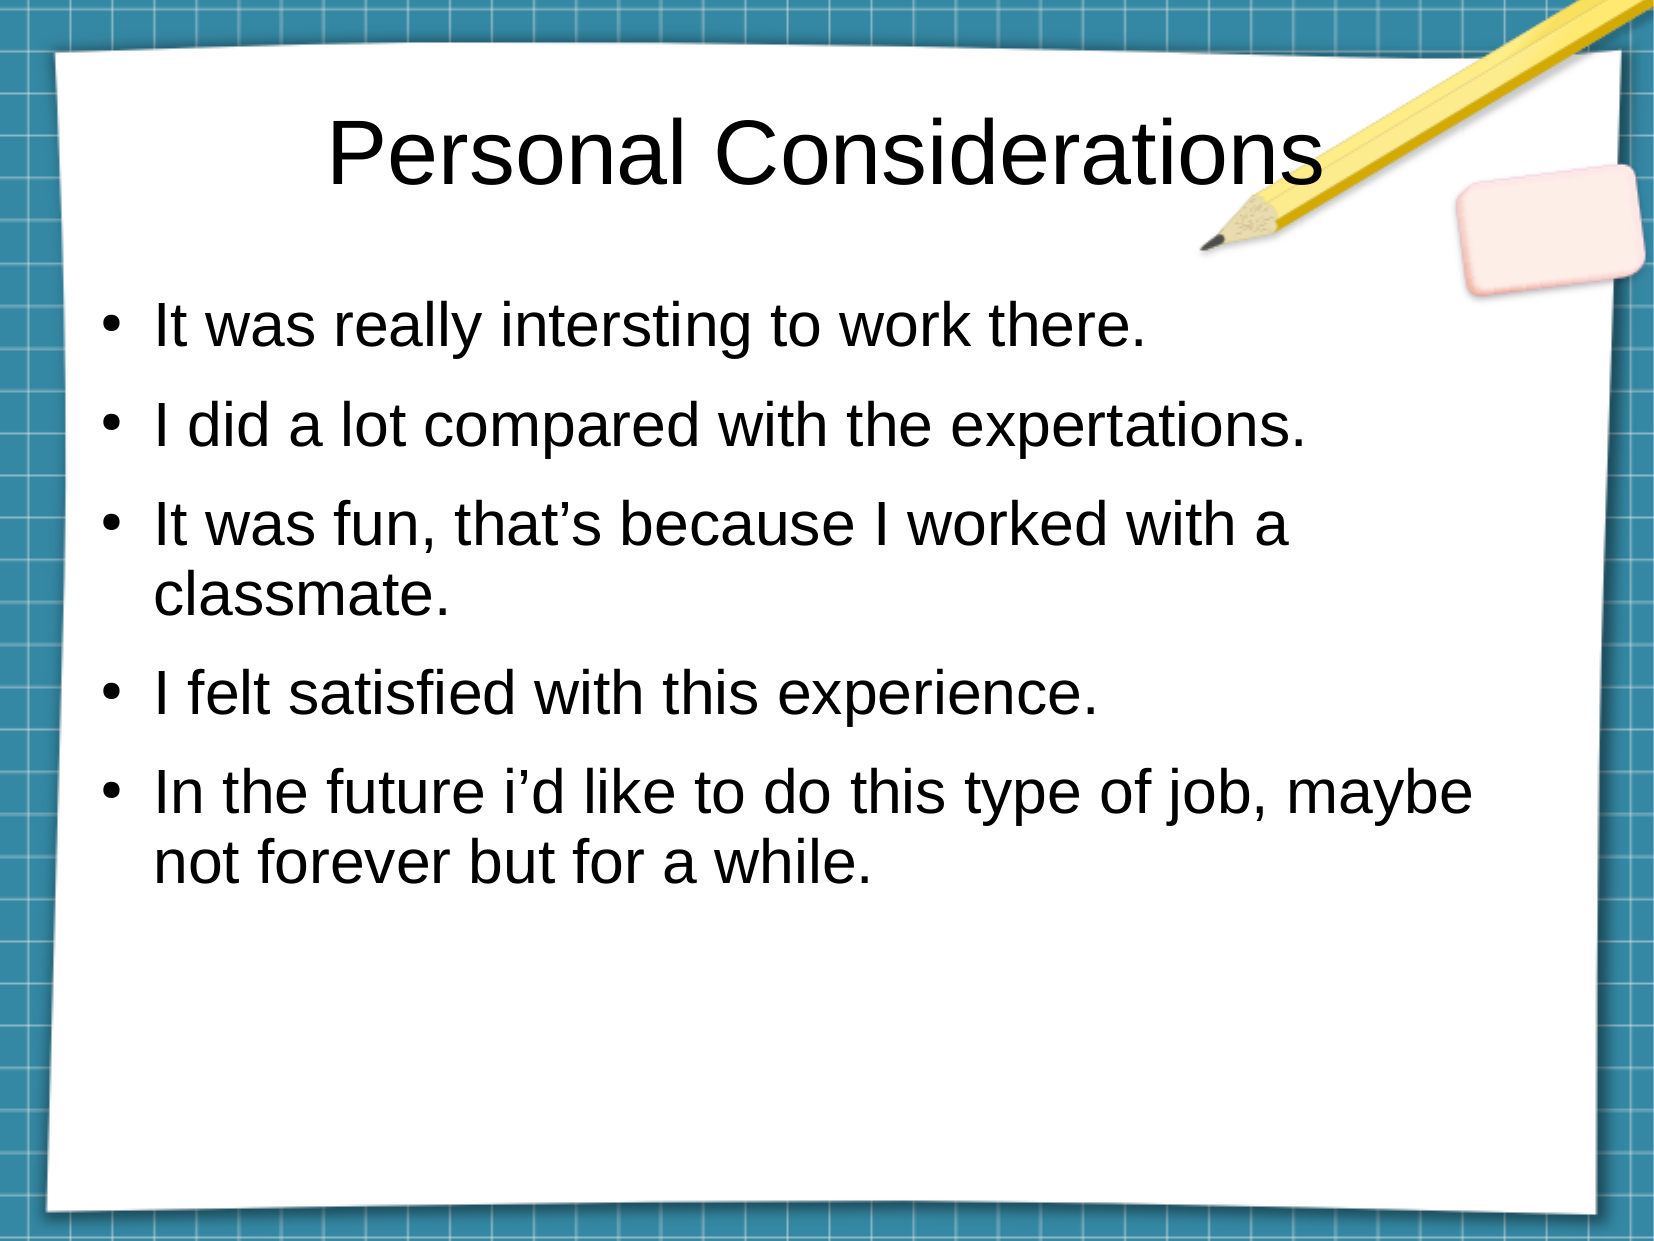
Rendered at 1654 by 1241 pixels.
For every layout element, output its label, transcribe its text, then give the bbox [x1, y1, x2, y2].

list It was really intersting to work there. I did a lot compared with the expertations. It was fun, that’s because I worked with a classmate. I felt satisfied with this experience. In the future i’d like to do this type of job, maybe not forever but for a while. [82, 290, 1571, 1010]
picture [0, 0, 1654, 1241]
title Personal Considerations [82, 49, 1571, 257]
